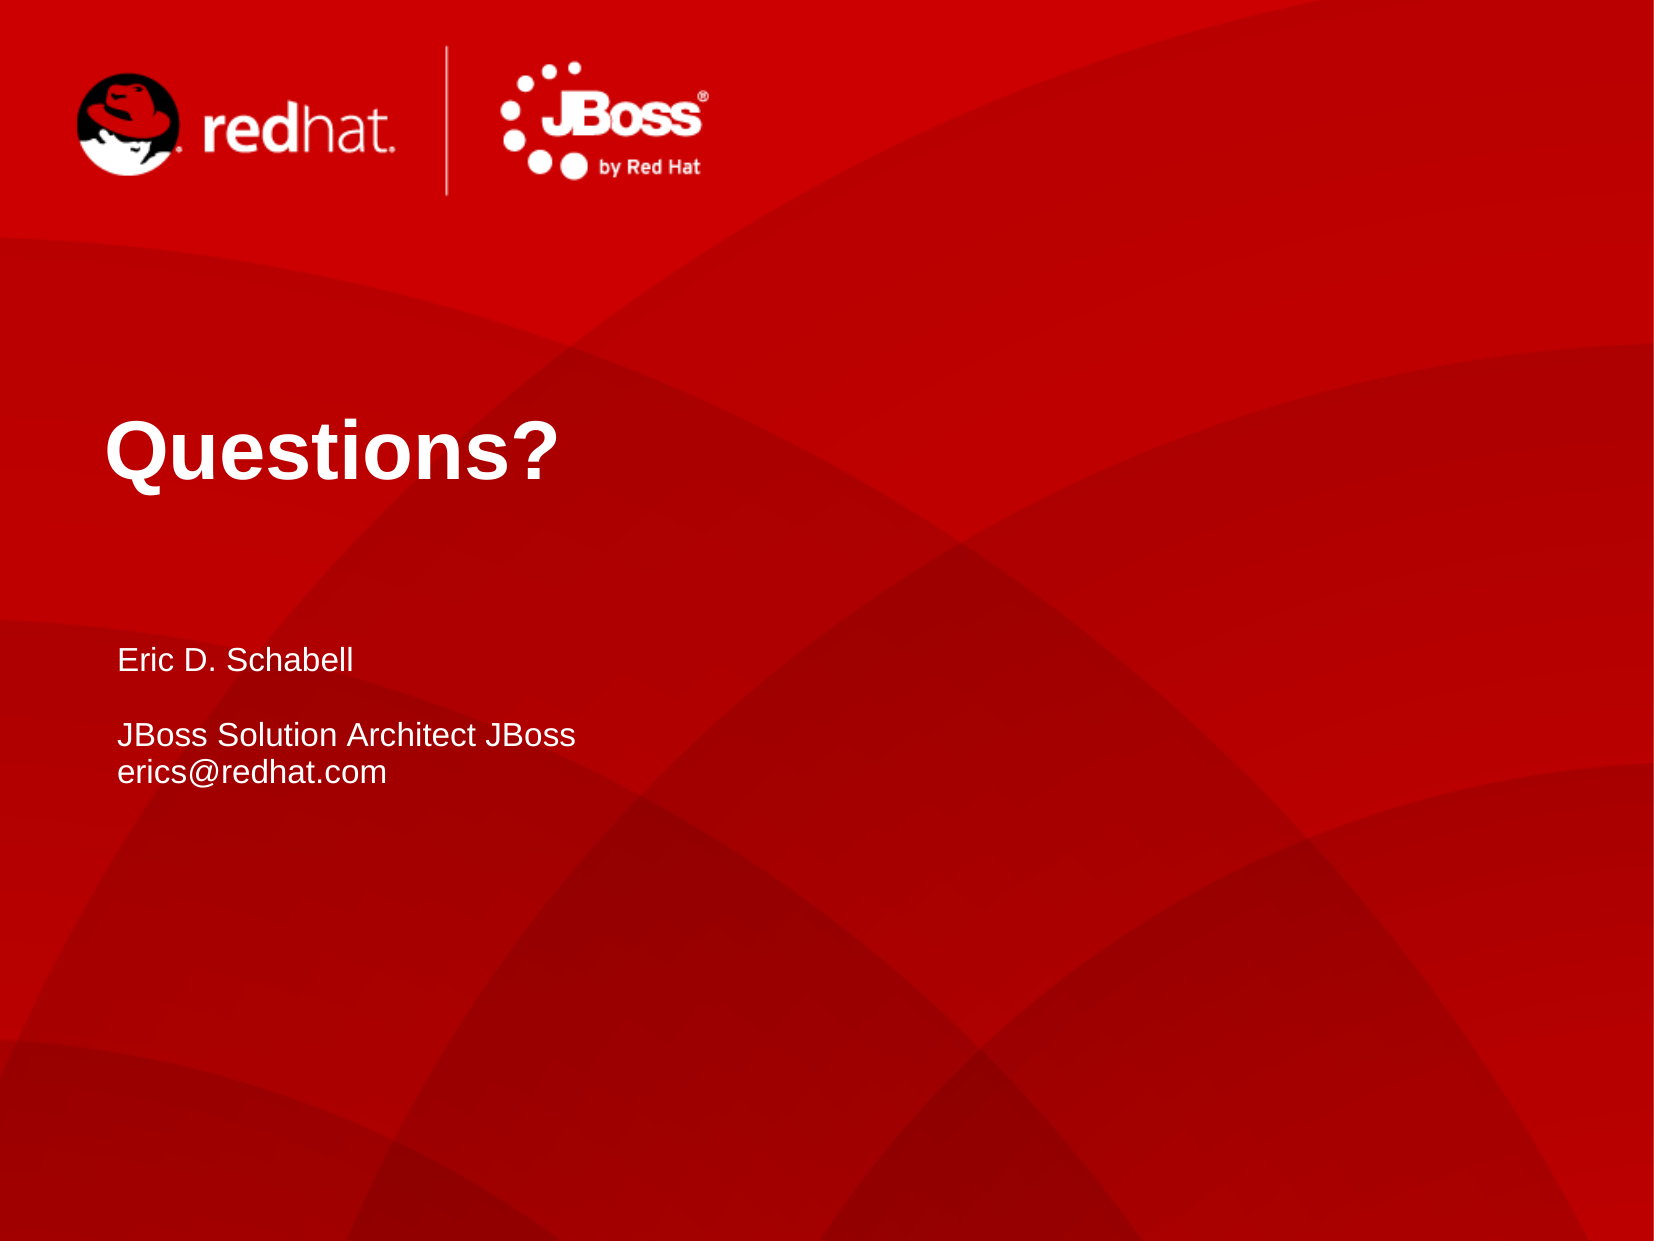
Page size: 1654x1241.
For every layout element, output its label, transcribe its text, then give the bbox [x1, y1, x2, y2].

picture [0, 0, 1654, 1241]
text_box Eric D. Schabell JBoss Solution Architect JBoss erics@redhat.com [117, 639, 675, 752]
text_box Questions? [104, 405, 1643, 526]
